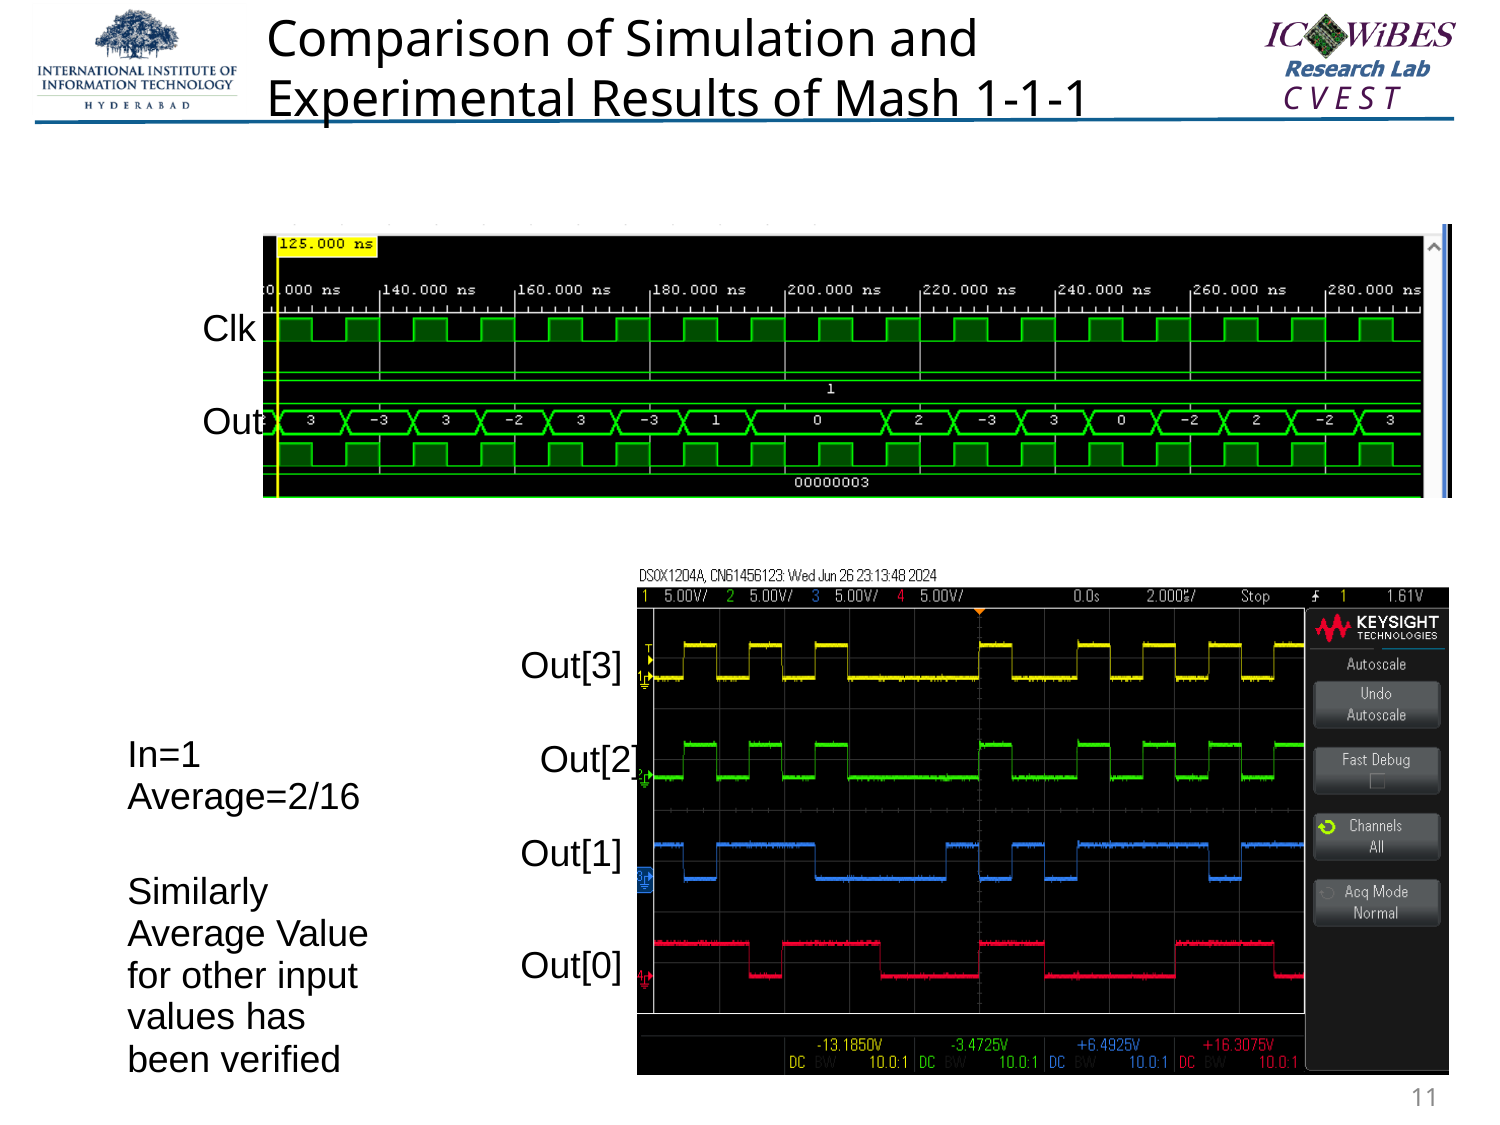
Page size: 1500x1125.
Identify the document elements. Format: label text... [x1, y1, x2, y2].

text_box Out [187, 393, 278, 451]
picture [637, 564, 1449, 1075]
text_box Out[3] [505, 637, 638, 695]
picture [1261, 12, 1458, 82]
picture [263, 224, 1452, 498]
slide_number <number> [1329, 1074, 1455, 1123]
text_box Clk [187, 299, 272, 357]
title Comparison of Simulation and Experimental Results of Mash 1-1-1 [251, 23, 1195, 110]
text_box Out[0] [505, 937, 638, 995]
picture [31, 2, 247, 115]
text_box In=1 Average=2/16 [112, 726, 376, 826]
text_box Out[1] [505, 825, 638, 882]
text_box Out[2] [525, 730, 657, 788]
text_box Similarly Average Value for other input values has been verified [112, 862, 400, 1088]
